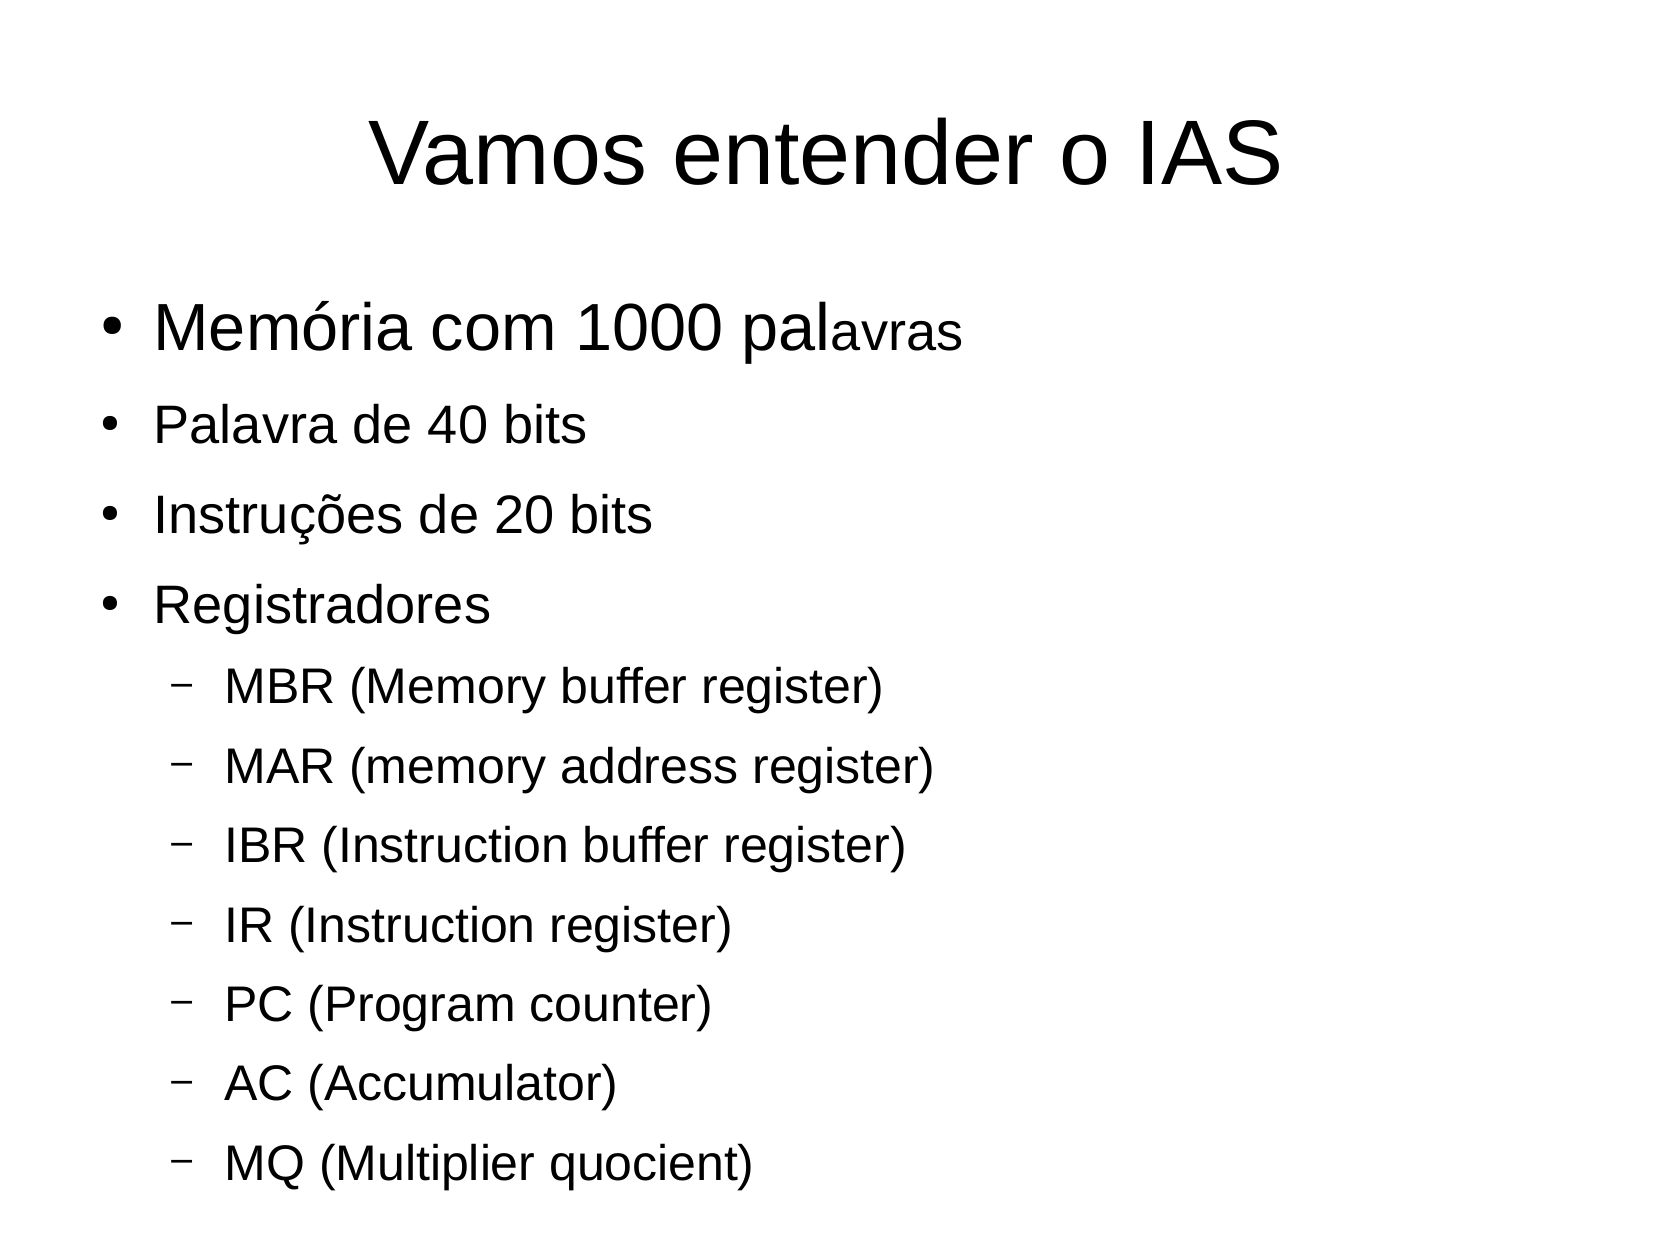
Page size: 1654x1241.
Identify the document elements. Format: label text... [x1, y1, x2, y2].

list Memória com 1000 palavras Palavra de 40 bits Instruções de 20 bits Registradores MBR (Memory buffer register) MAR (memory address register) IBR (Instruction buffer register) IR (Instruction register) PC (Program counter) AC (Accumulator) MQ (Multiplier quocient) [82, 290, 1571, 1197]
title Vamos entender o IAS [82, 49, 1571, 257]
